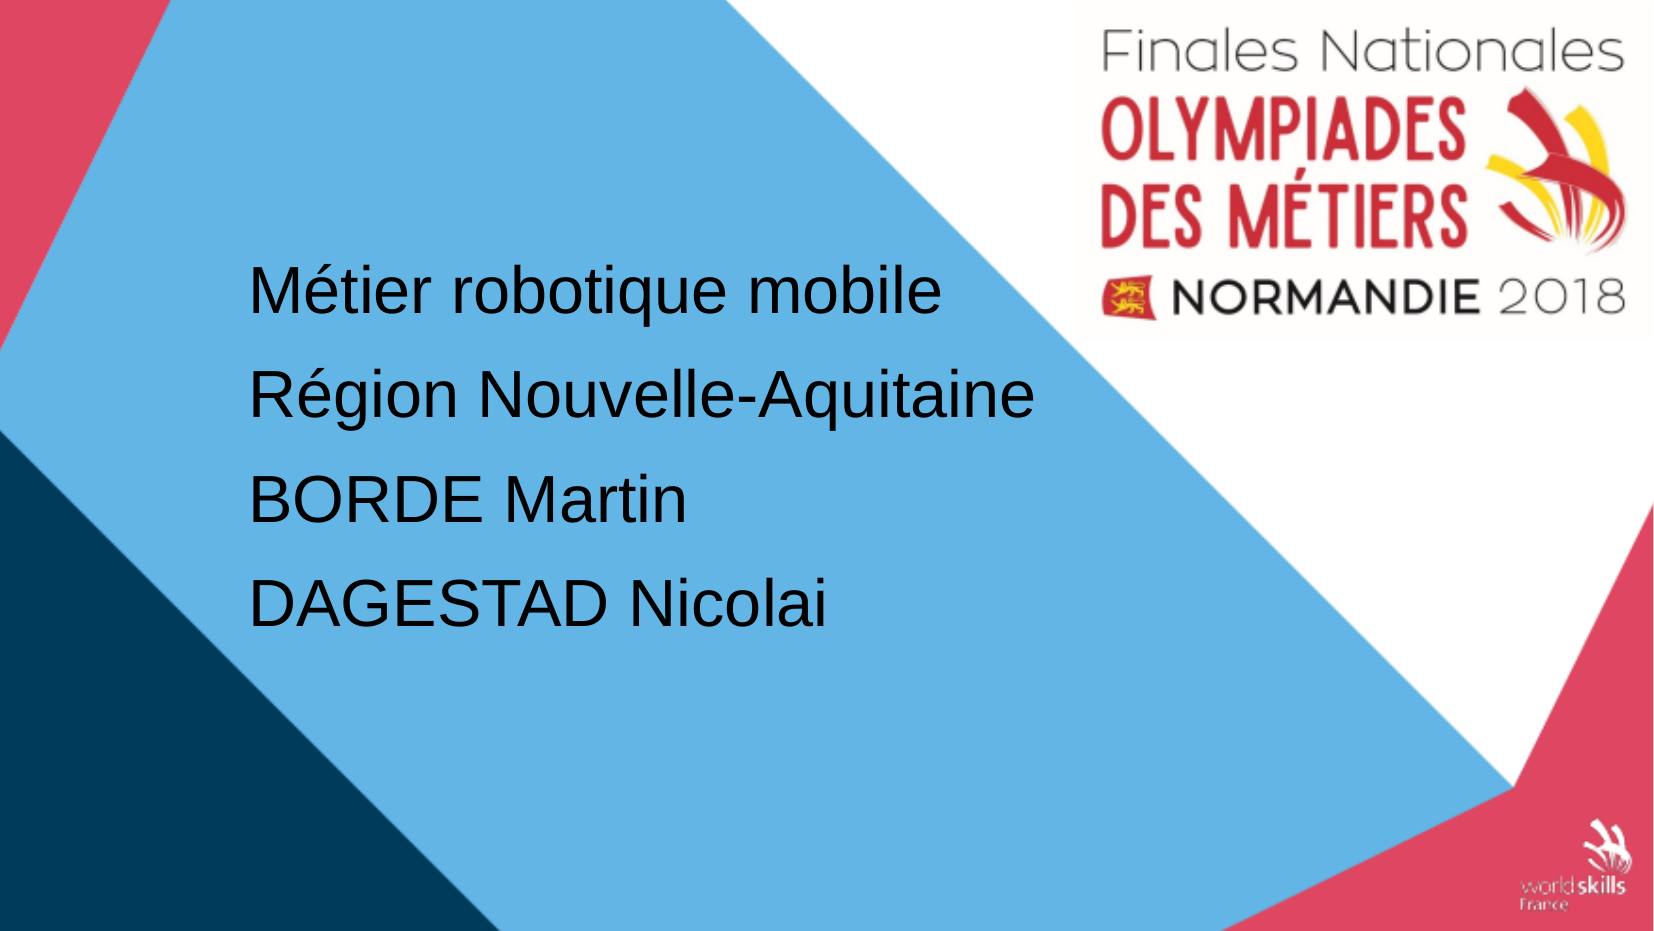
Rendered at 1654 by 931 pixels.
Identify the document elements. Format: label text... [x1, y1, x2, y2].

list Métier robotique mobile Région Nouvelle-Aquitaine BORDE Martin DAGESTAD Nicolai [177, 253, 1052, 674]
picture [0, 0, 1654, 931]
